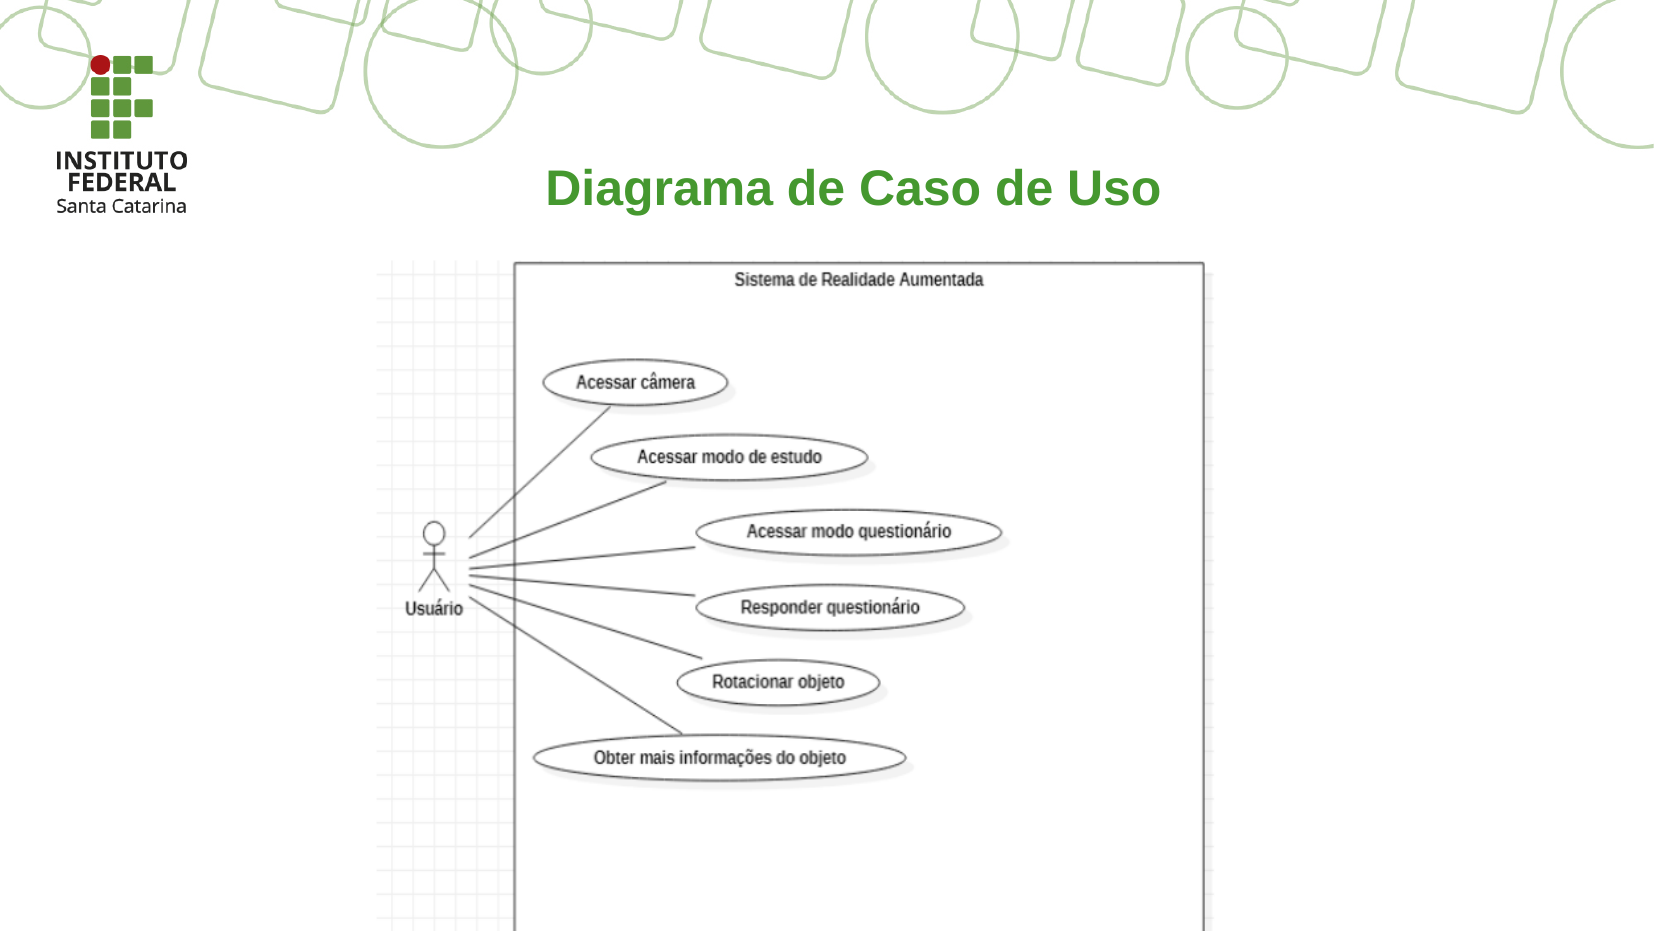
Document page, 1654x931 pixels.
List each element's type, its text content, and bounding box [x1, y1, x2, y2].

picture [361, 258, 1226, 931]
title Diagrama de Caso de Uso [198, 155, 1510, 217]
